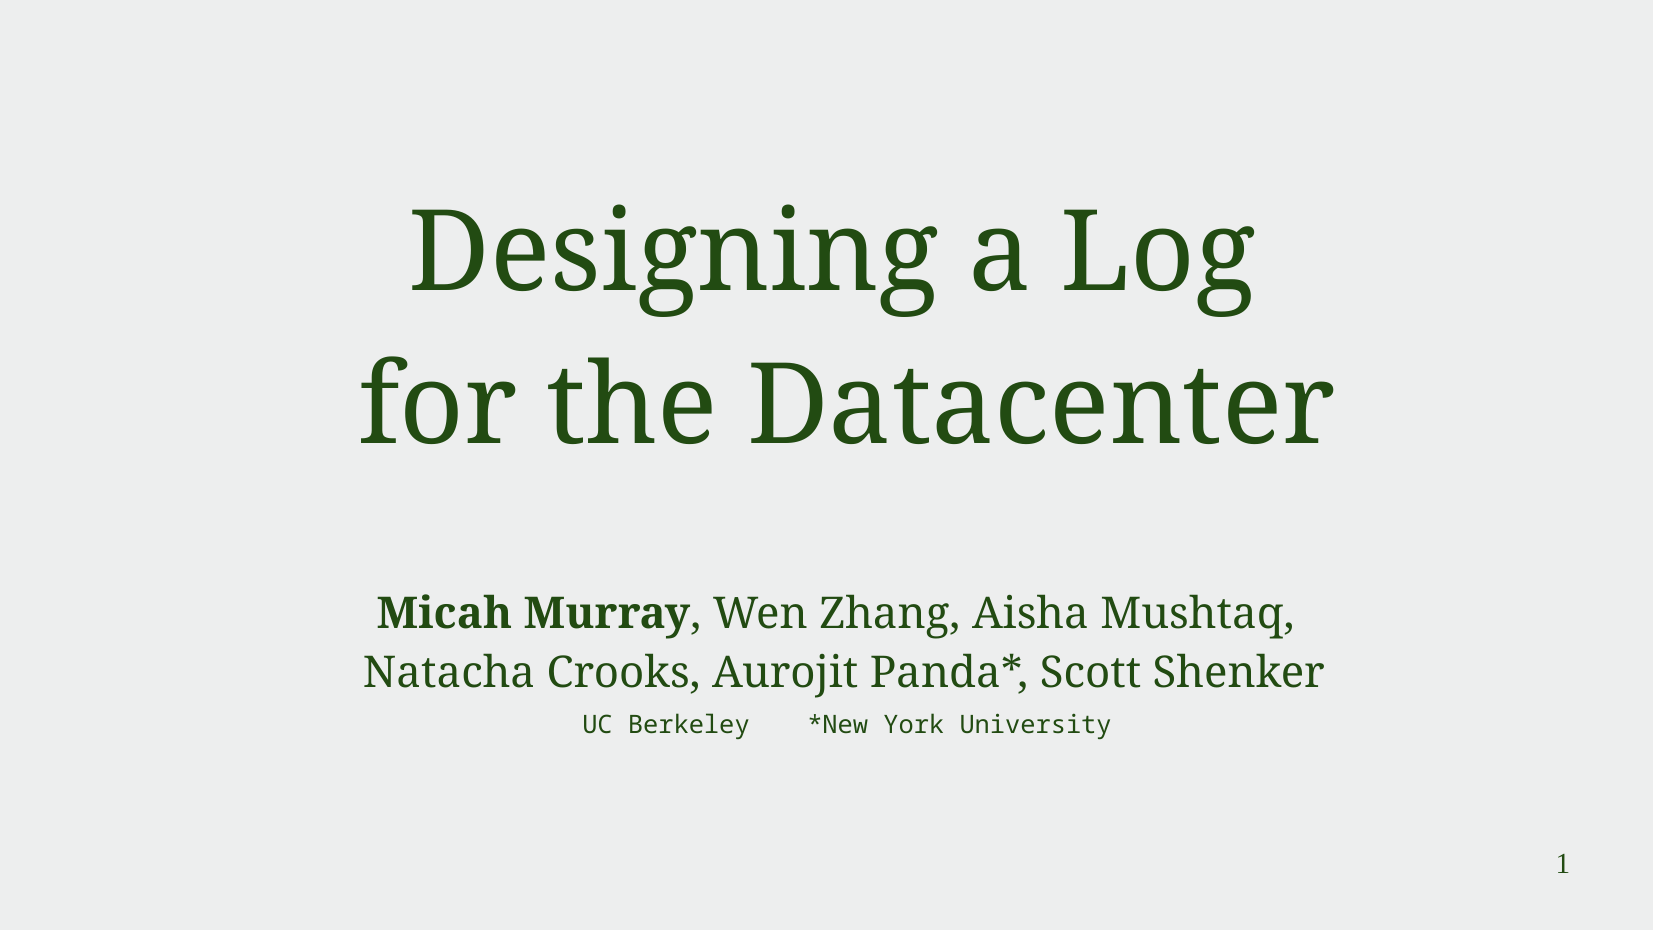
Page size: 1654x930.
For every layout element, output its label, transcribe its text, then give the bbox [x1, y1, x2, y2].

subtitle Designing a Log for the Datacenter Micah Murray, Wen Zhang, Aisha Mushtaq, Natacha Crooks, Aurojit Panda*, Scott Shenker UC Berkeley *New York University [82, 37, 1612, 757]
